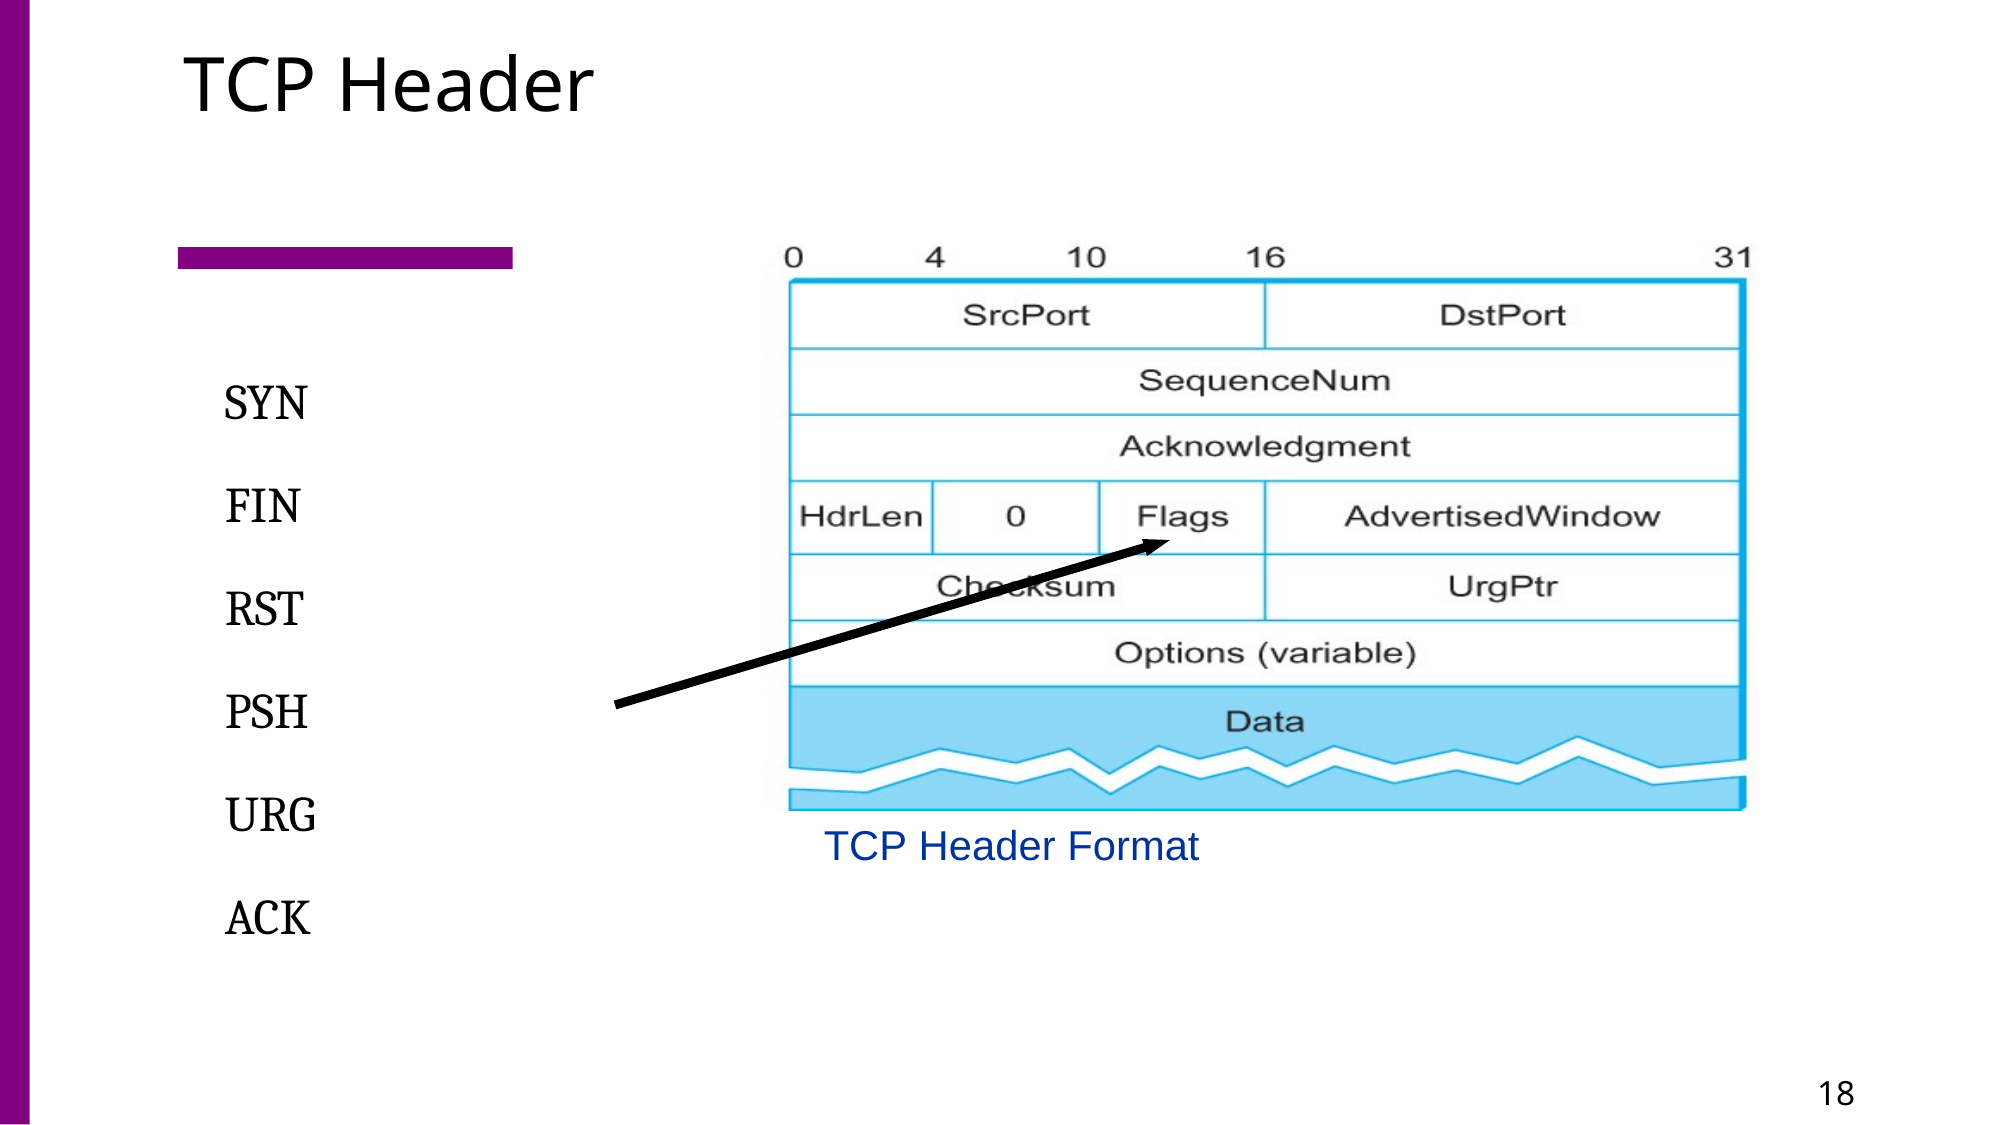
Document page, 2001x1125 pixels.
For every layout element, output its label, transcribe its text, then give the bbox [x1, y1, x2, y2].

text_box TCP Header Format [516, 810, 1512, 877]
text_box SYN FIN RST PSH URG ACK [210, 366, 516, 961]
picture [765, 243, 1771, 811]
title TCP Header [133, 28, 1946, 135]
